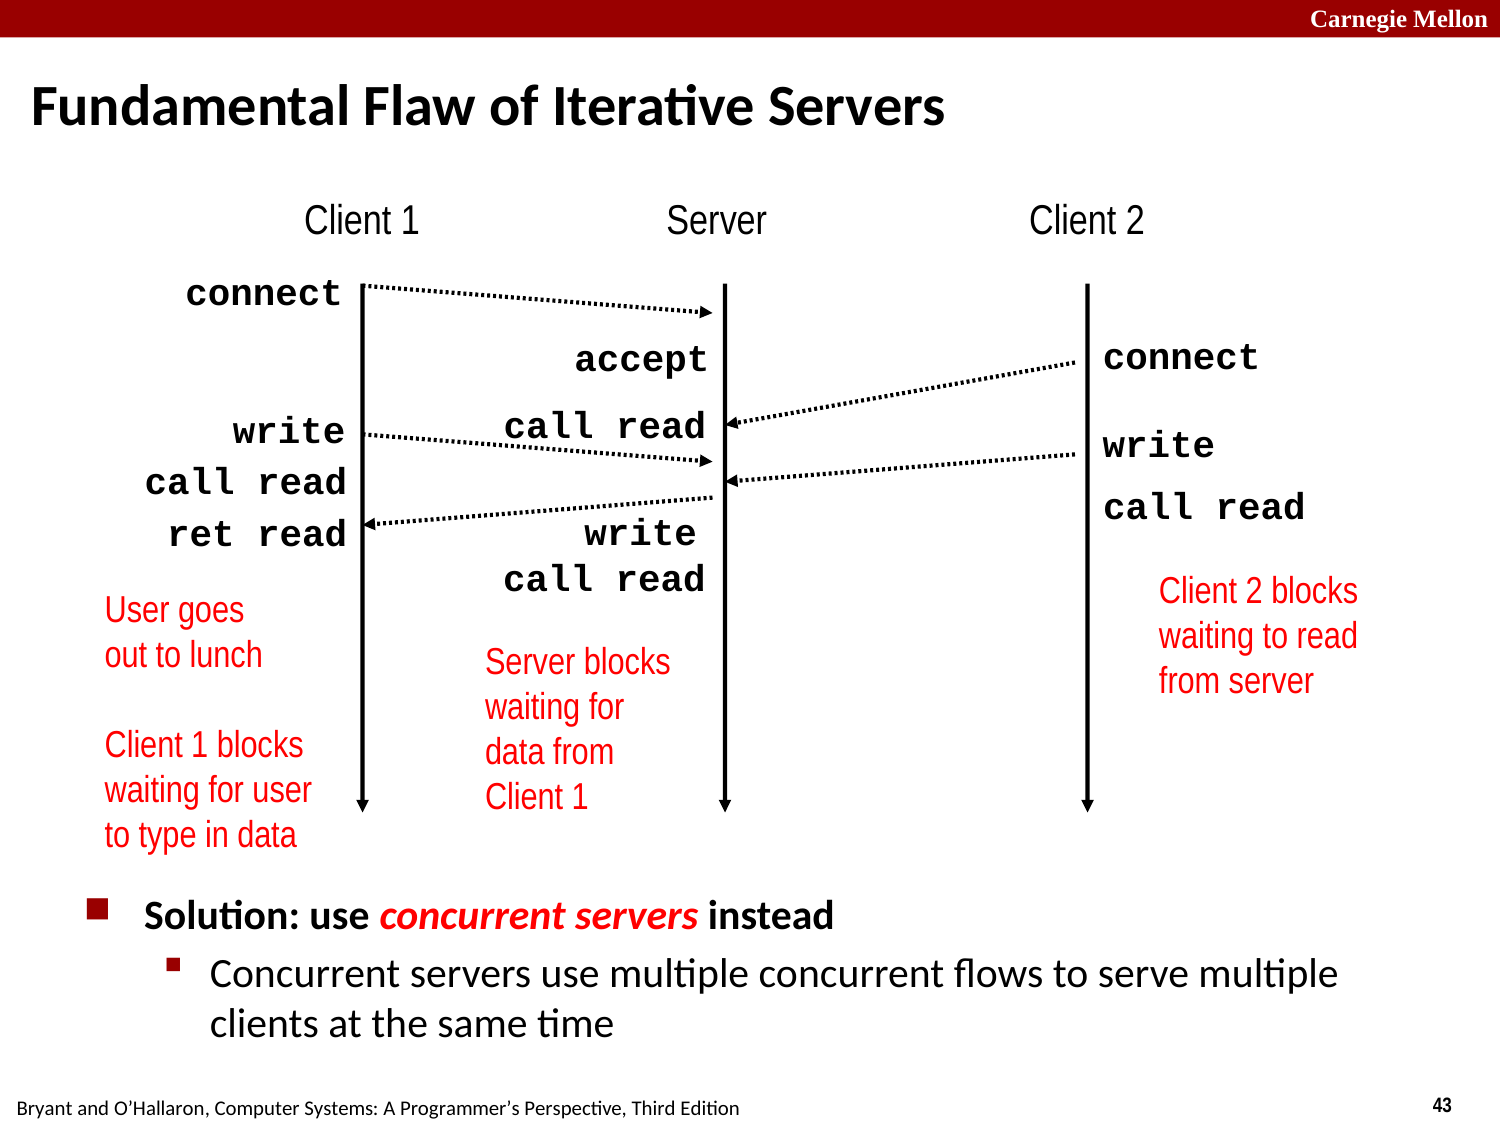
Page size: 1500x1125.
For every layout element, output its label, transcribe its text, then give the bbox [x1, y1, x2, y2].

text_box call read [488, 393, 721, 454]
list Solution: use concurrent servers instead Concurrent servers use multiple concurrent flows to serve multiple clients at the same time [72, 880, 1463, 1070]
text_box call read [488, 546, 721, 607]
text_box Client 1 [289, 185, 435, 251]
text_box write [1088, 412, 1231, 473]
text_box ret read [151, 501, 362, 562]
text_box call read [1088, 474, 1321, 535]
title Fundamental Flaw of Iterative Servers [15, 54, 1491, 149]
text_box accept [559, 326, 725, 387]
text_box Client 2 [1014, 185, 1160, 251]
text_box Server [651, 185, 783, 251]
text_box connect [1088, 324, 1276, 385]
text_box write [217, 398, 361, 449]
text_box connect [170, 260, 358, 321]
text_box write [569, 500, 712, 546]
text_box Server blocks waiting for data from Client 1 [470, 629, 686, 825]
text_box User goes out to lunch Client 1 blocks waiting for user to type in data [89, 577, 327, 863]
text_box call read [129, 449, 362, 510]
text_box Client 2 blocks waiting to read from server [1144, 558, 1382, 709]
